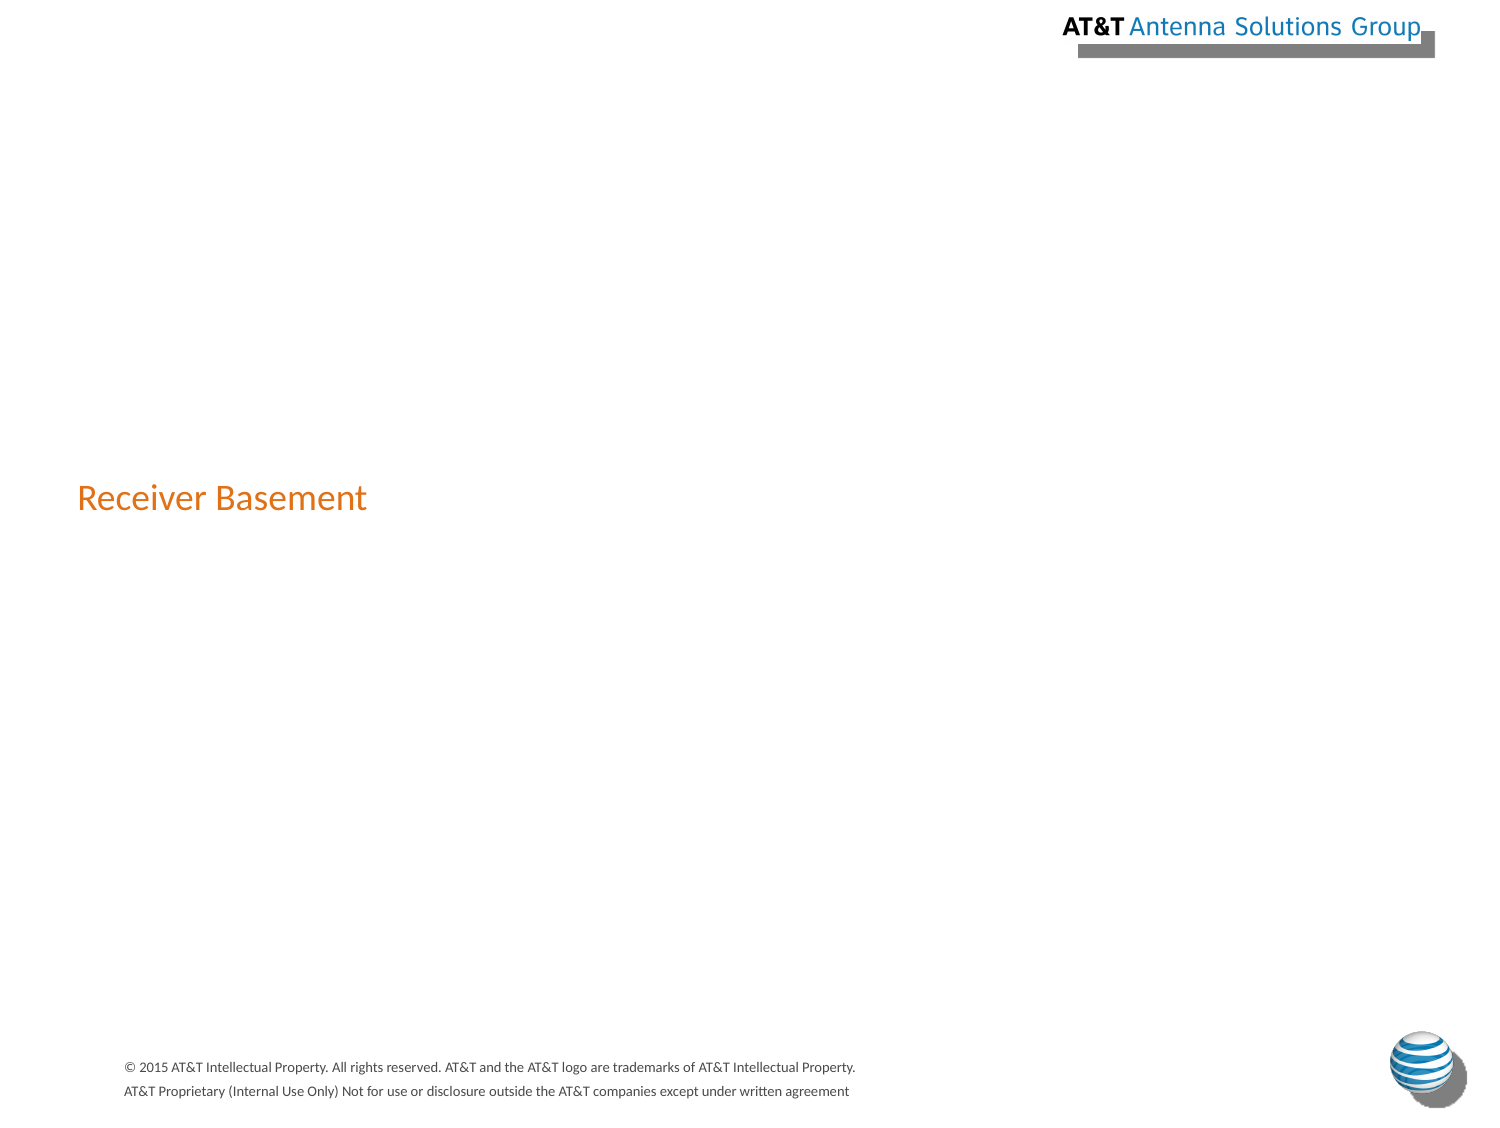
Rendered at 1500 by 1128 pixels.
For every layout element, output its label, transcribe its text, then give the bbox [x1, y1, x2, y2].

picture [1062, 15, 1421, 44]
text_box Receiver Basement [62, 468, 1500, 1128]
